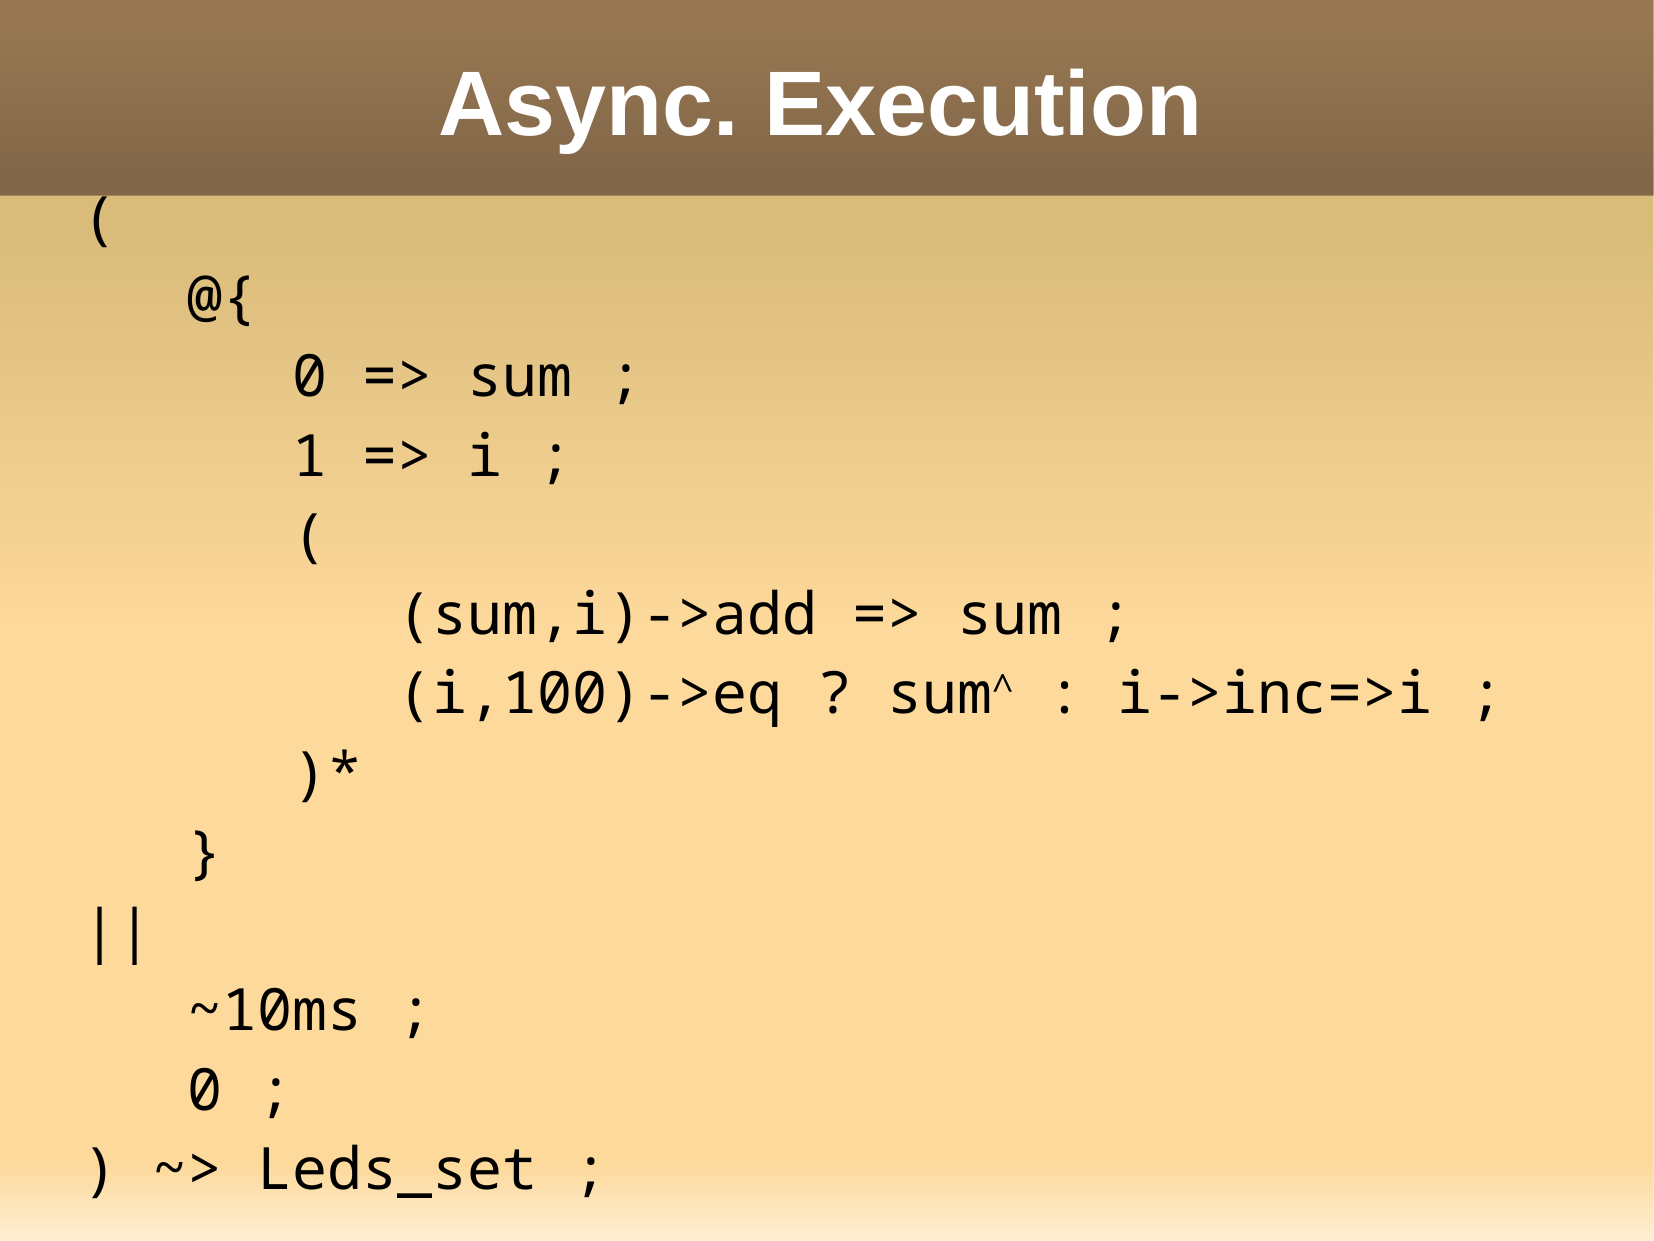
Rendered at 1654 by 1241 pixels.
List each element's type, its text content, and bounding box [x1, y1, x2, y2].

subtitle ( @{ 0 => sum ; 1 => i ; ( (sum,i)->add => sum ; (i,100)->eq ? sum∧ : i->inc=>i ; )* } || ~10ms ; 0 ; ) ~> Leds_set ; [82, 256, 1571, 1206]
title Async. Execution [76, 0, 1565, 208]
picture [0, 0, 1654, 1241]
